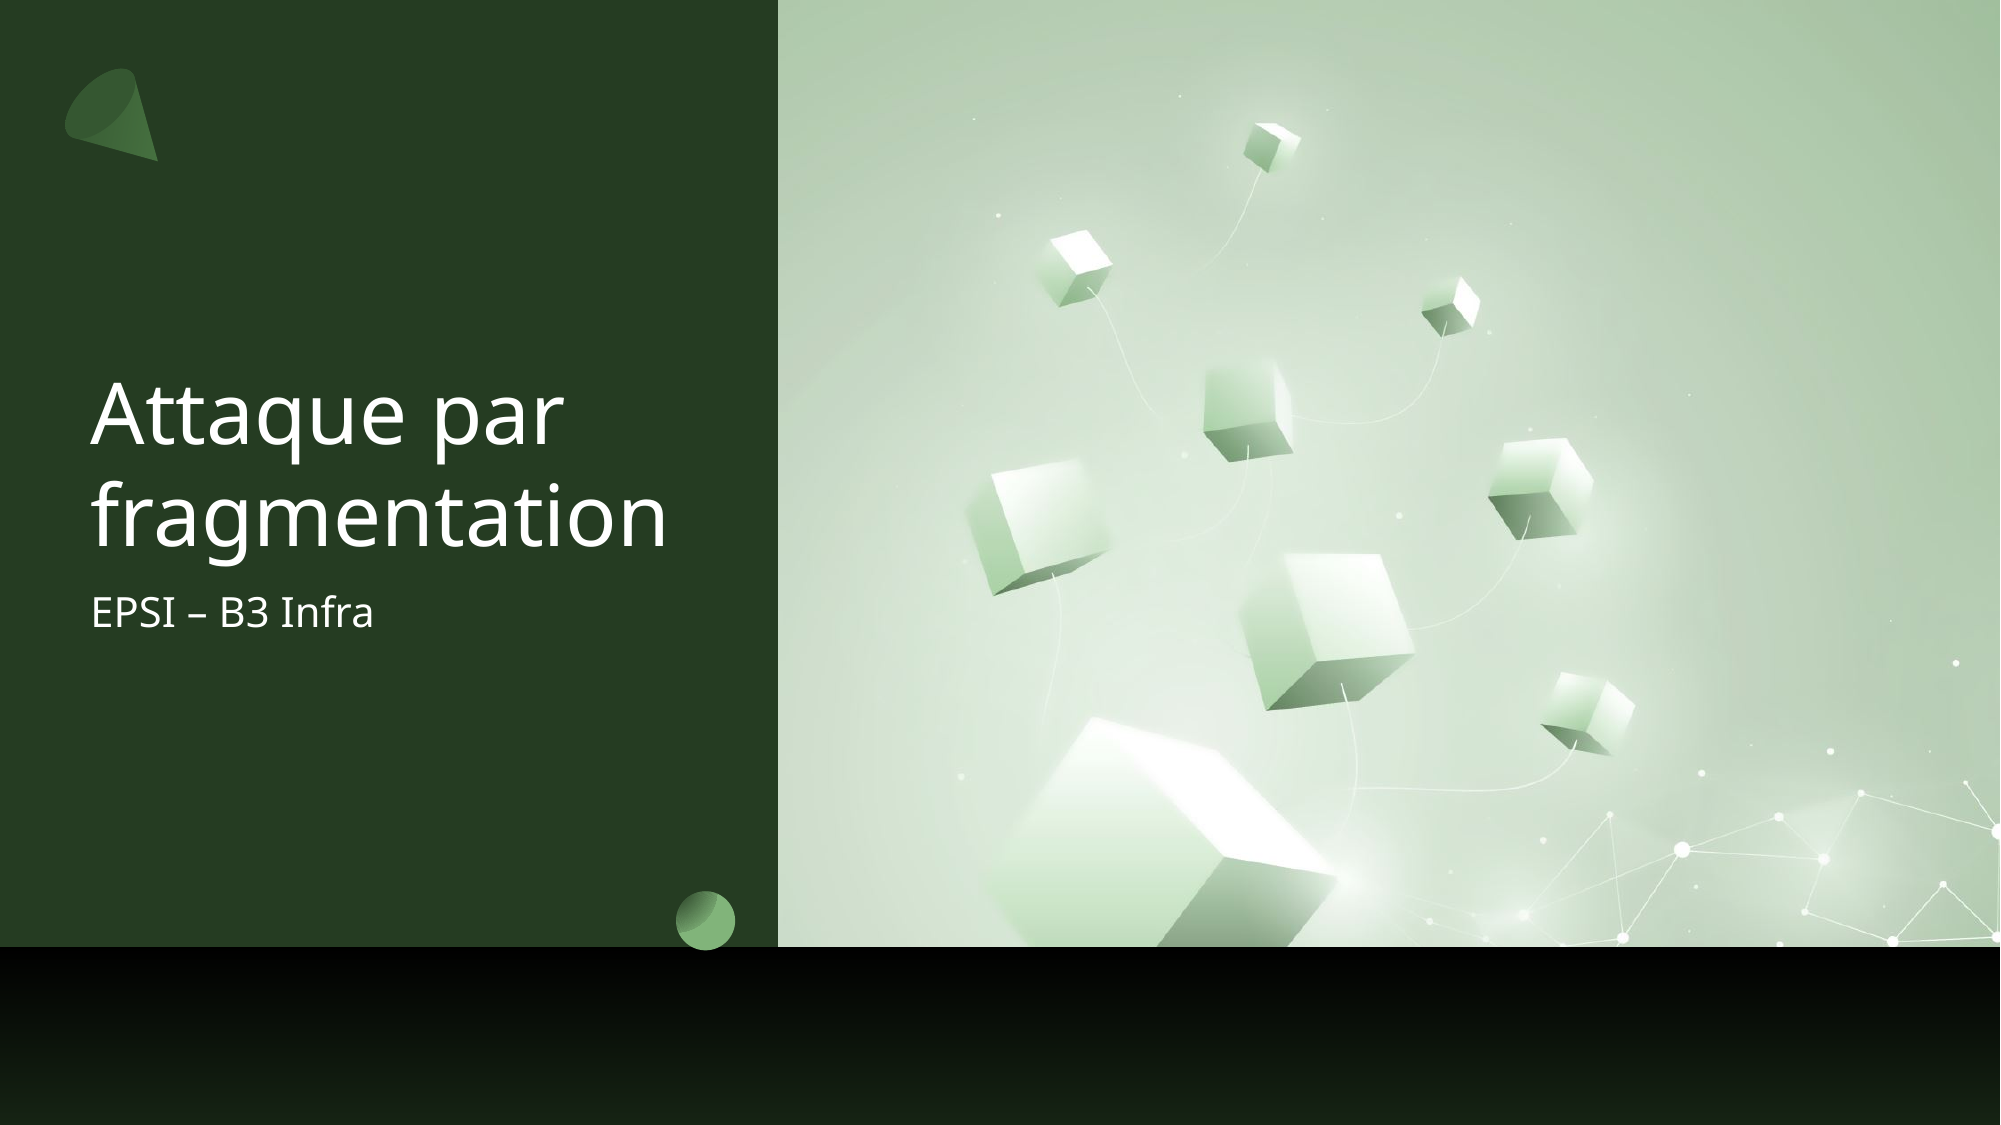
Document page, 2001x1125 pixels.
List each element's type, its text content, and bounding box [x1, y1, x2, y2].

text_box [0, 0, 2000, 1125]
subtitle EPSI – B3 Infra [90, 585, 676, 870]
title Attaque par fragmentation [90, 172, 676, 564]
picture [778, 0, 2000, 947]
